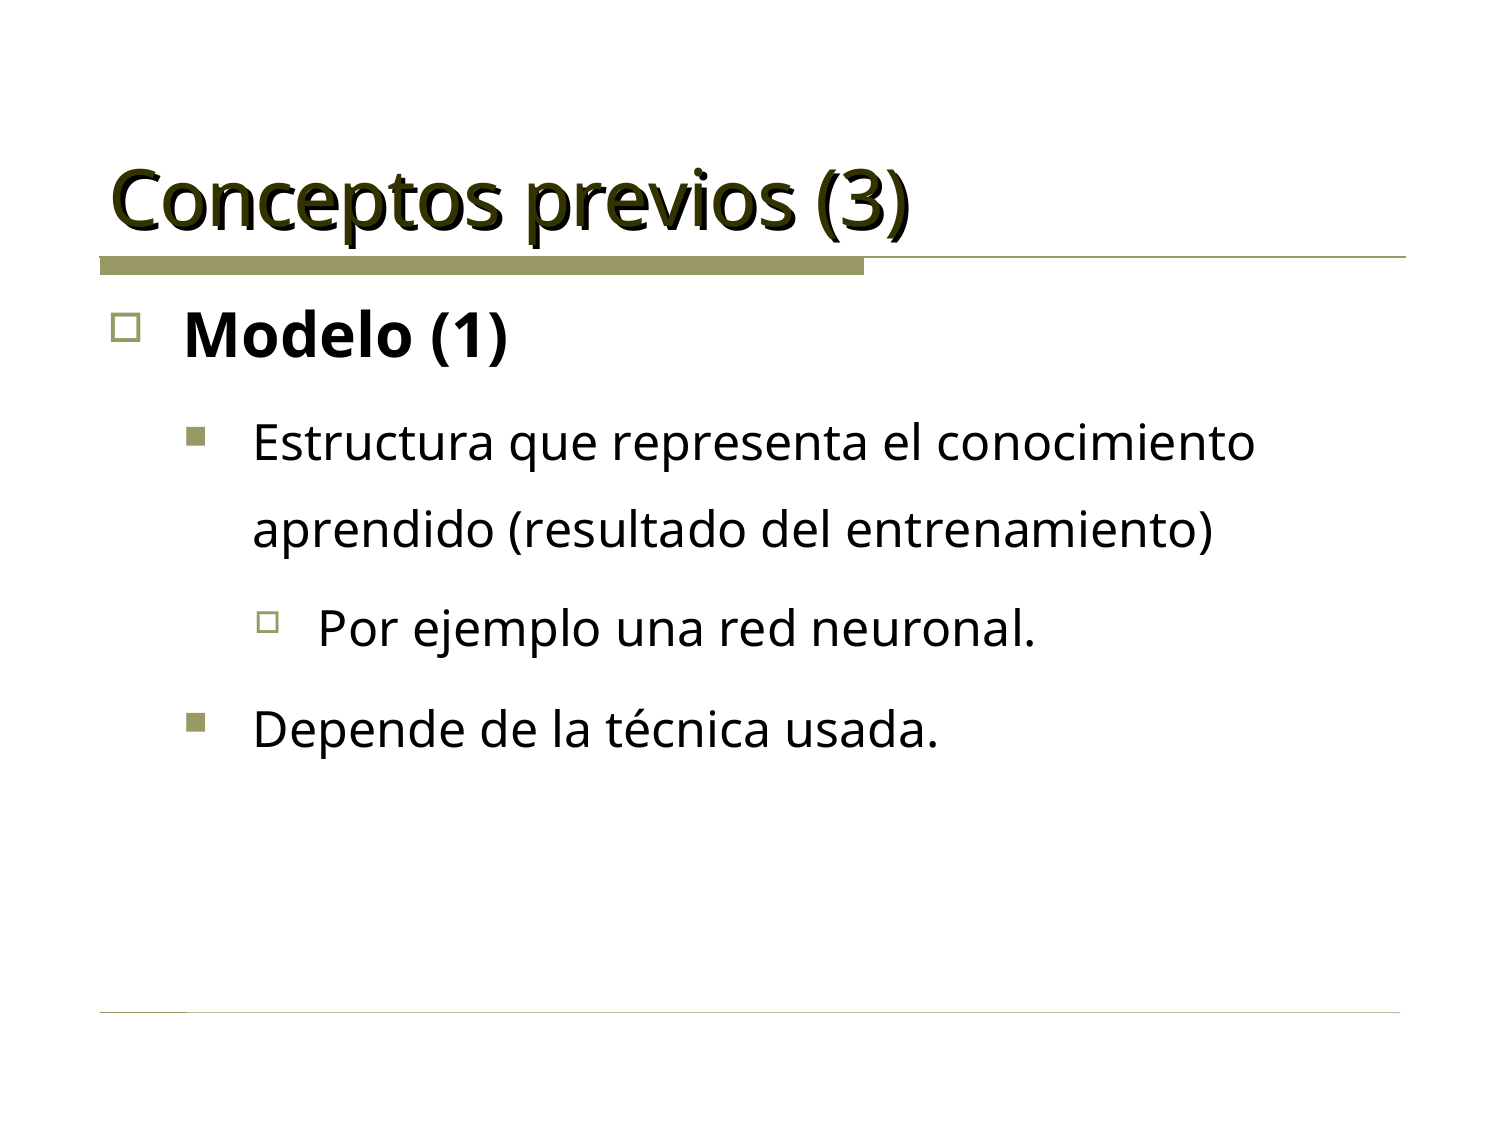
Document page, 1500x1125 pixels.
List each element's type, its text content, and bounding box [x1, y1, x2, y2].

title Conceptos previos (3) [94, 50, 1407, 250]
list Modelo (1) Estructura que representa el conocimiento aprendido (resultado del entrenamiento) Por ejemplo una red neuronal. Depende de la técnica usada. [92, 287, 1353, 1013]
